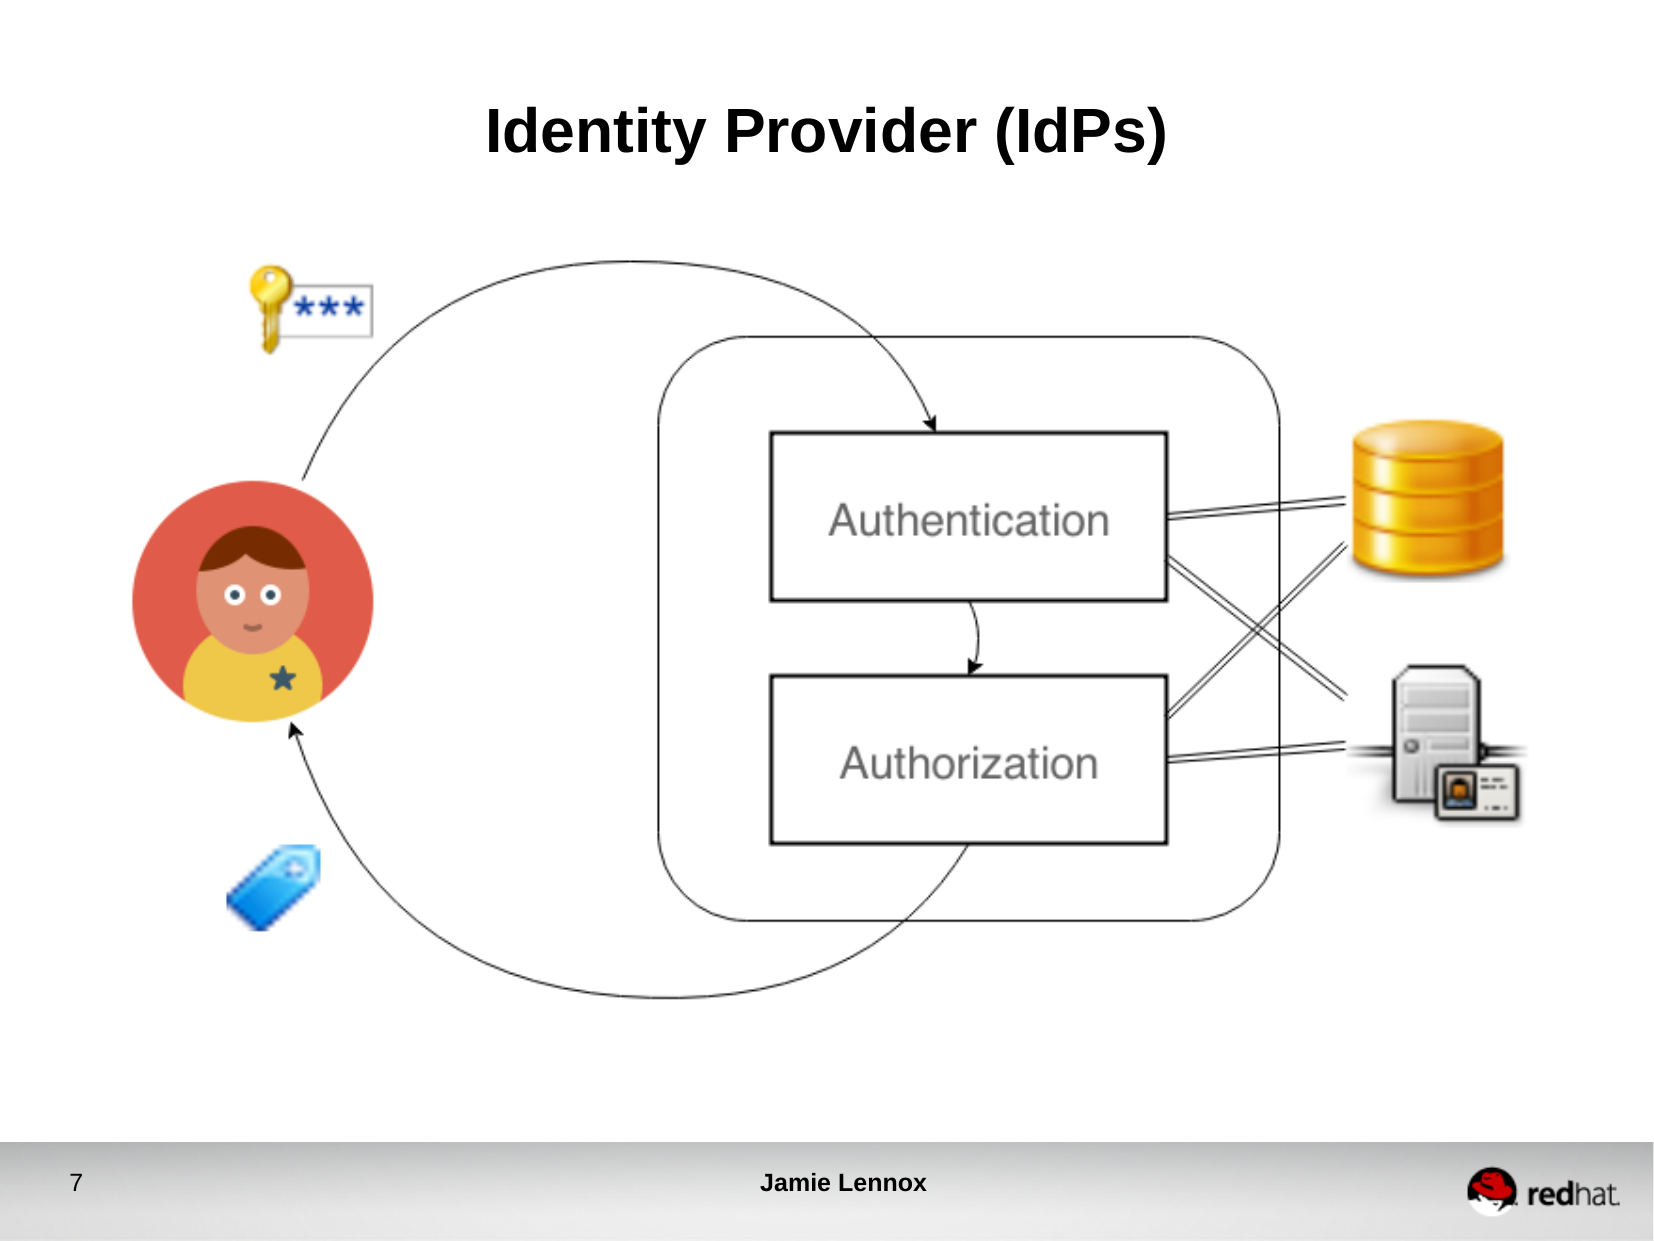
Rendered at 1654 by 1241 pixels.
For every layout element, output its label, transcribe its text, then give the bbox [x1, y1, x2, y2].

title Identity Provider (IdPs) [82, 37, 1571, 226]
picture [129, 244, 1533, 1039]
picture [0, 1142, 1654, 1241]
